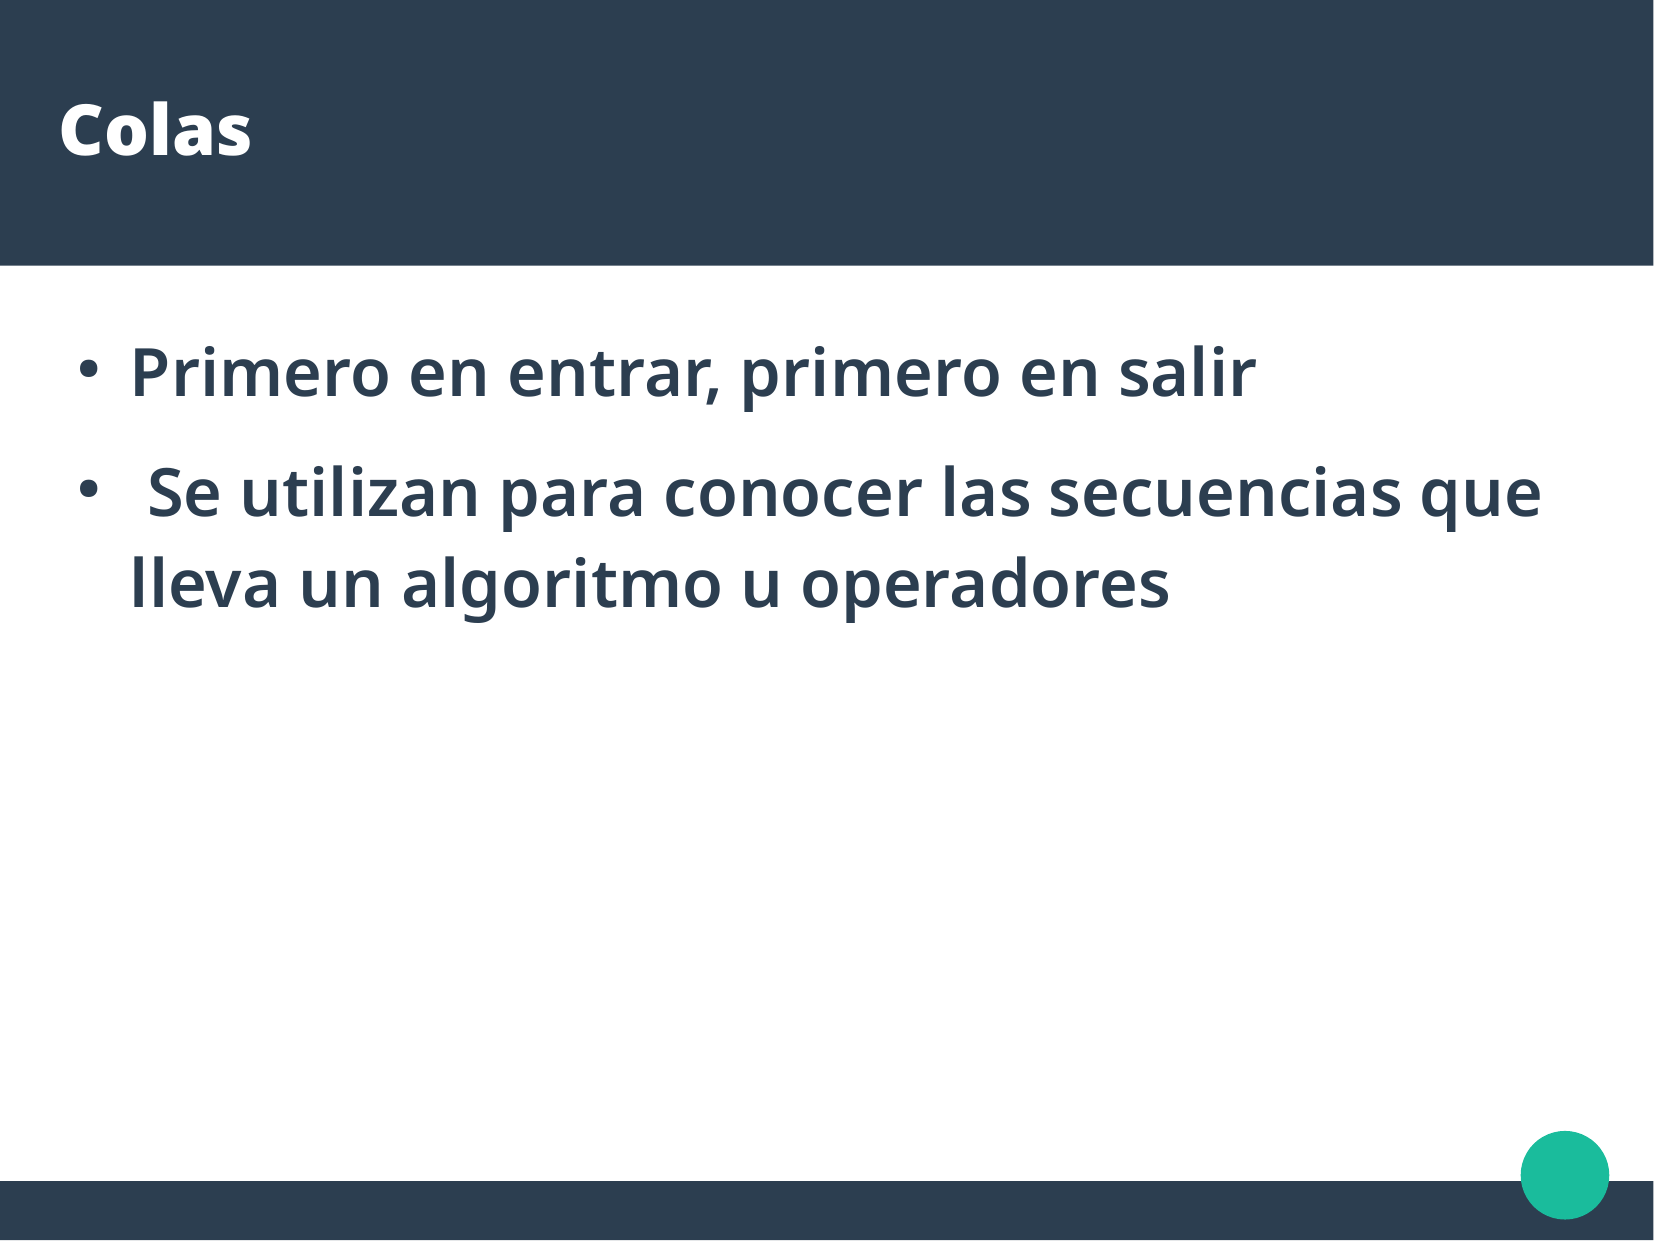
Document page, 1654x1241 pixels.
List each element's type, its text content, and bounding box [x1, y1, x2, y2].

title Colas [59, 49, 1595, 207]
list Primero en entrar, primero en salir Se utilizan para conocer las secuencias que lleva un algoritmo u operadores [59, 324, 1595, 1152]
